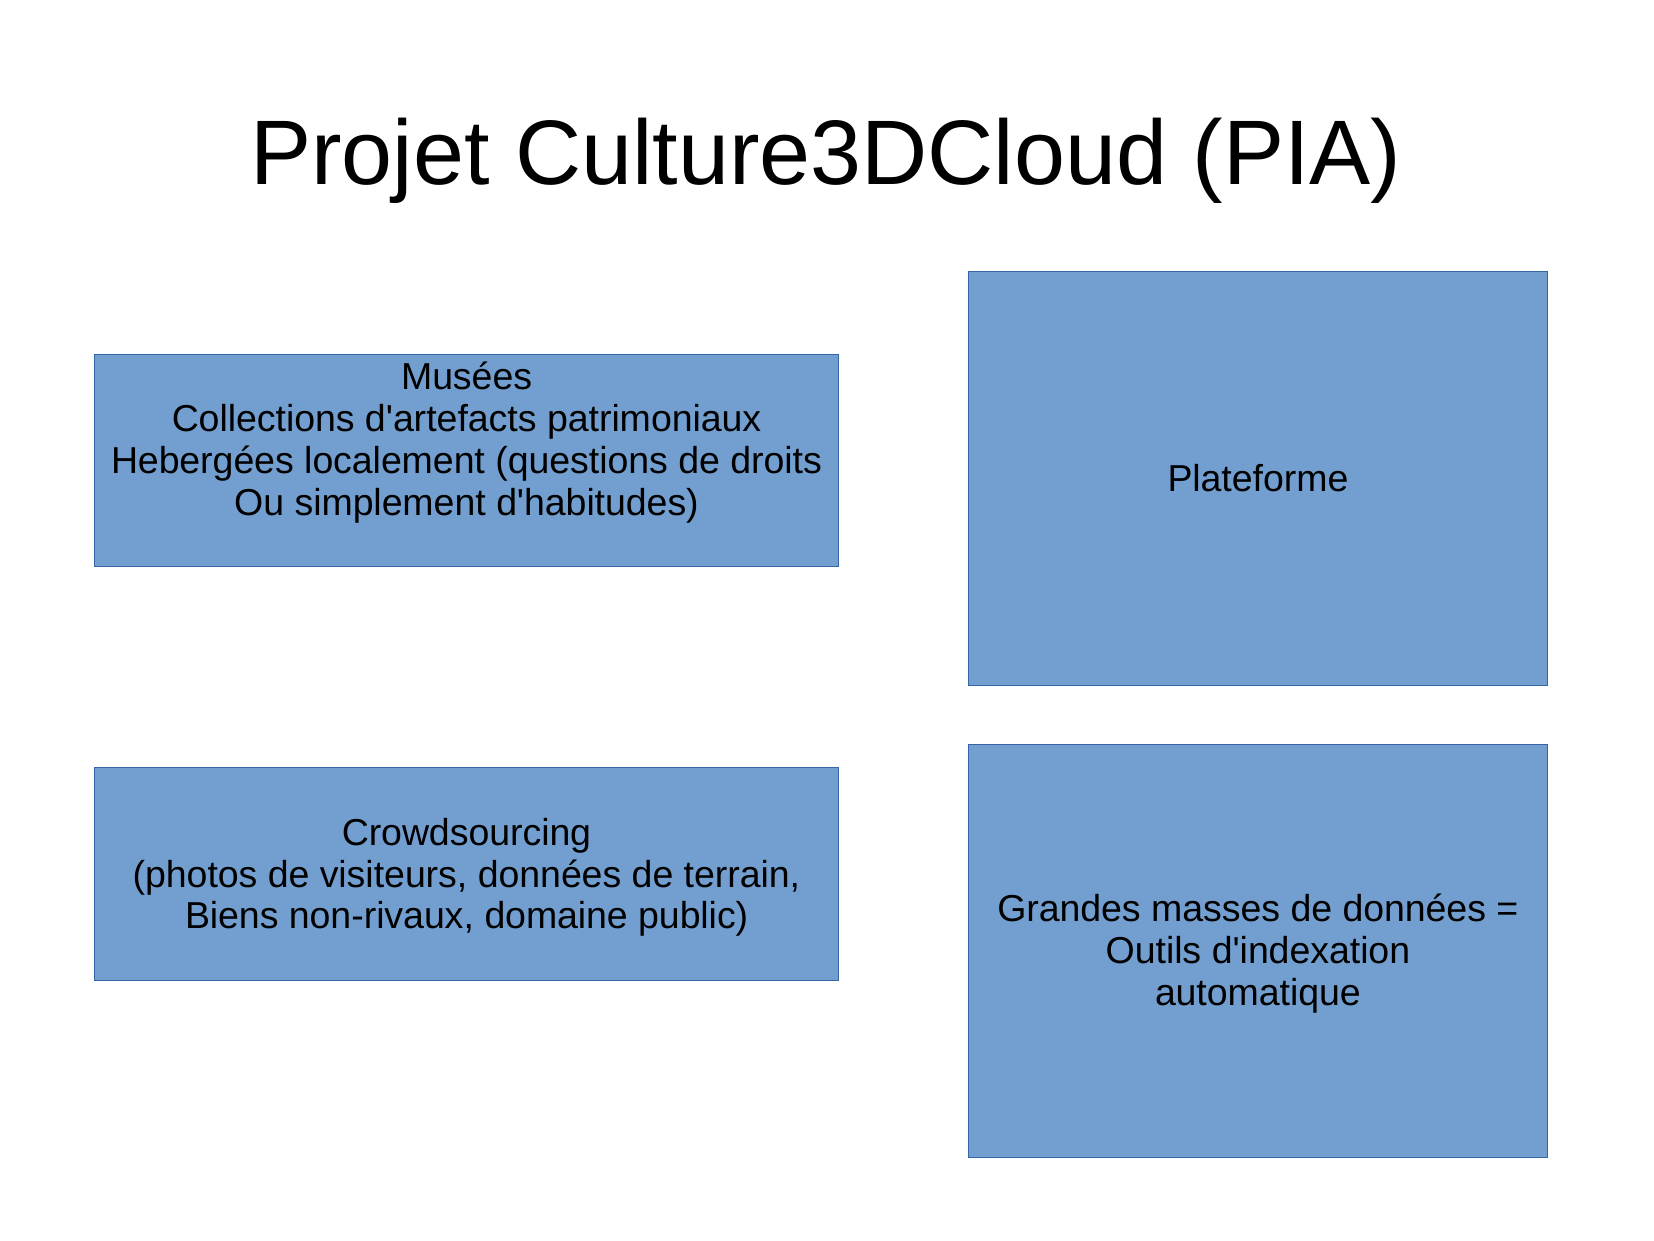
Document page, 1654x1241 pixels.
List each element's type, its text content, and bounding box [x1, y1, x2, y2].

text_box Crowdsourcing (photos de visiteurs, données de terrain, Biens non-rivaux, domaine public) [94, 767, 839, 981]
text_box Plateforme [968, 271, 1548, 686]
title Projet Culture3DCloud (PIA) [82, 49, 1571, 257]
text_box Musées Collections d'artefacts patrimoniaux Hebergées localement (questions de droits Ou simplement d'habitudes) [94, 354, 839, 567]
text_box Grandes masses de données = Outils d'indexation automatique [968, 744, 1548, 1158]
